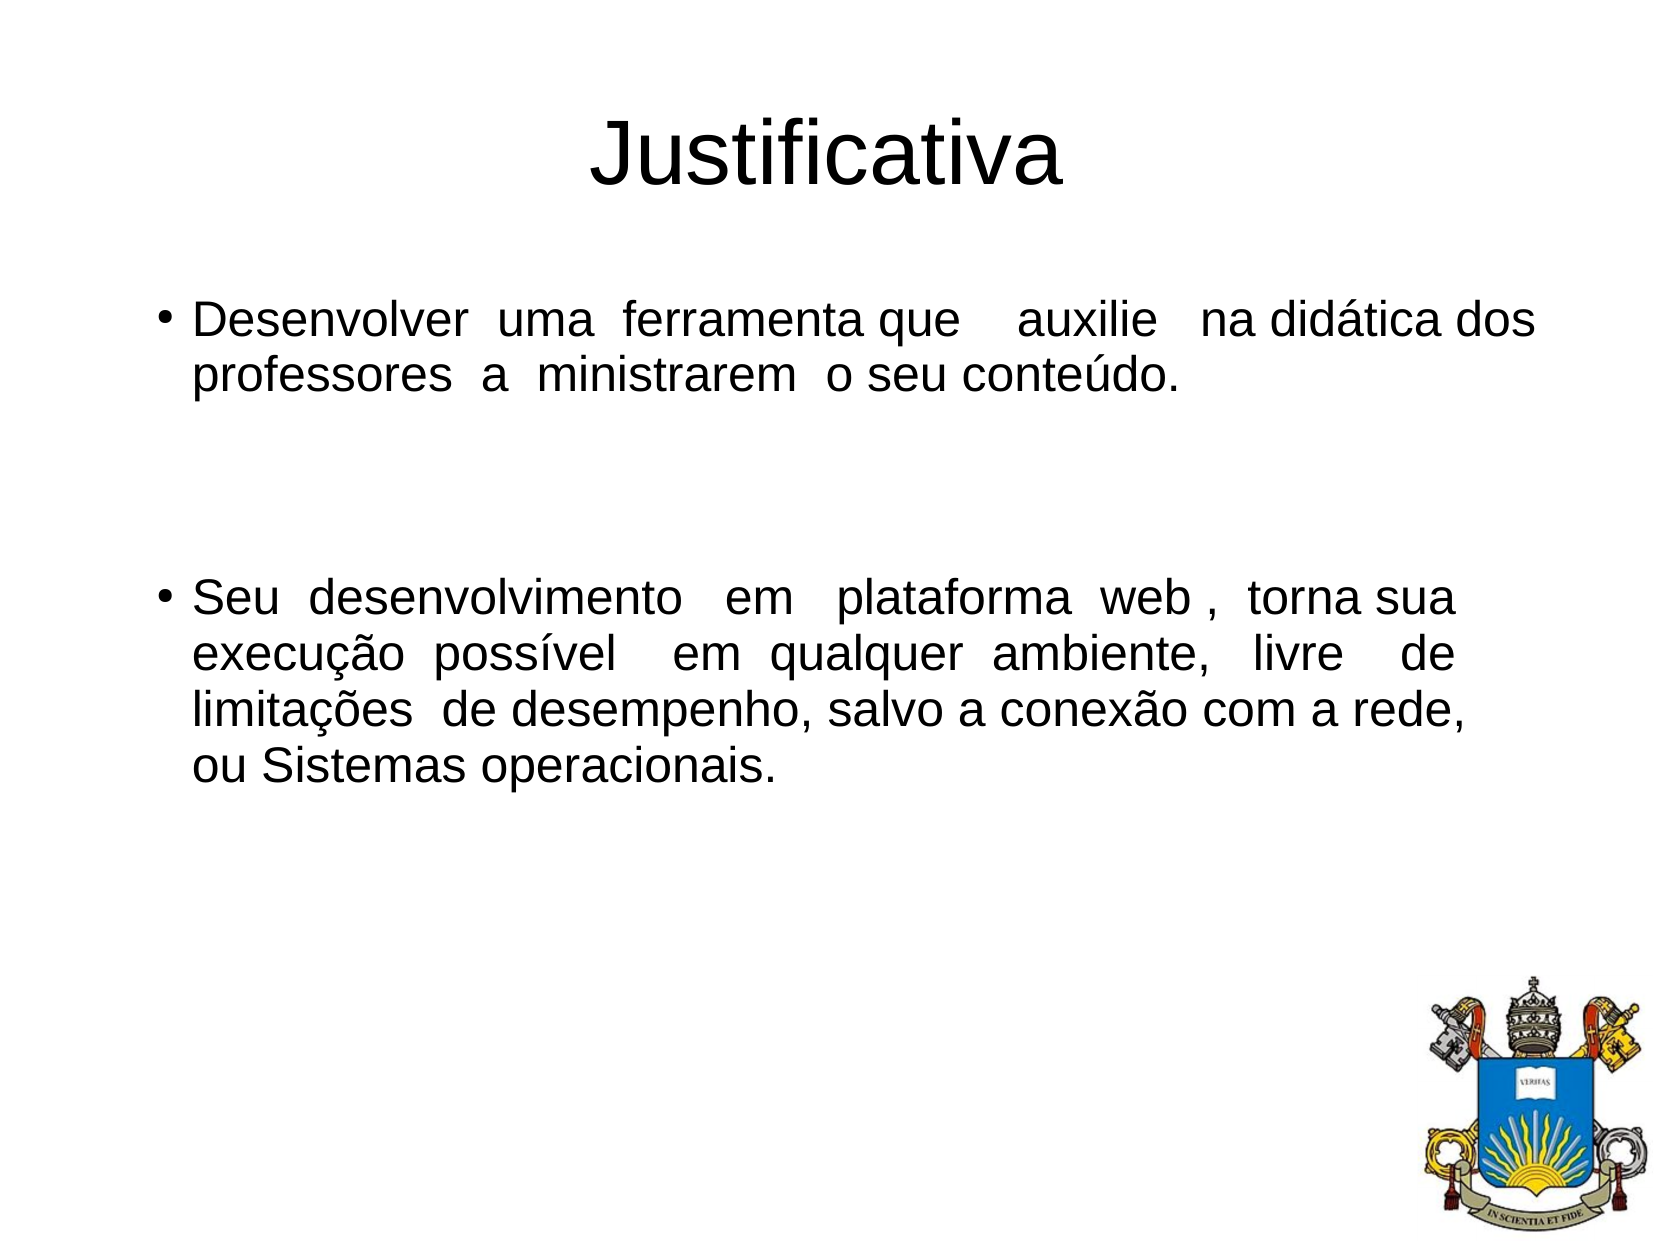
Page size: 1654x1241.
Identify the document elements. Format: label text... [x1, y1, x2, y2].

picture [1417, 975, 1654, 1241]
text_box Desenvolver uma ferramenta que auxilie na didática dos professores a ministrarem o seu conteúdo. Seu desenvolvimento em plataforma web , torna sua execução possível em qualquer ambiente, livre de limitações de desempenho, salvo a conexão com a rede, ou Sistemas operacionais. [141, 283, 1567, 801]
title Justificativa [82, 49, 1571, 257]
